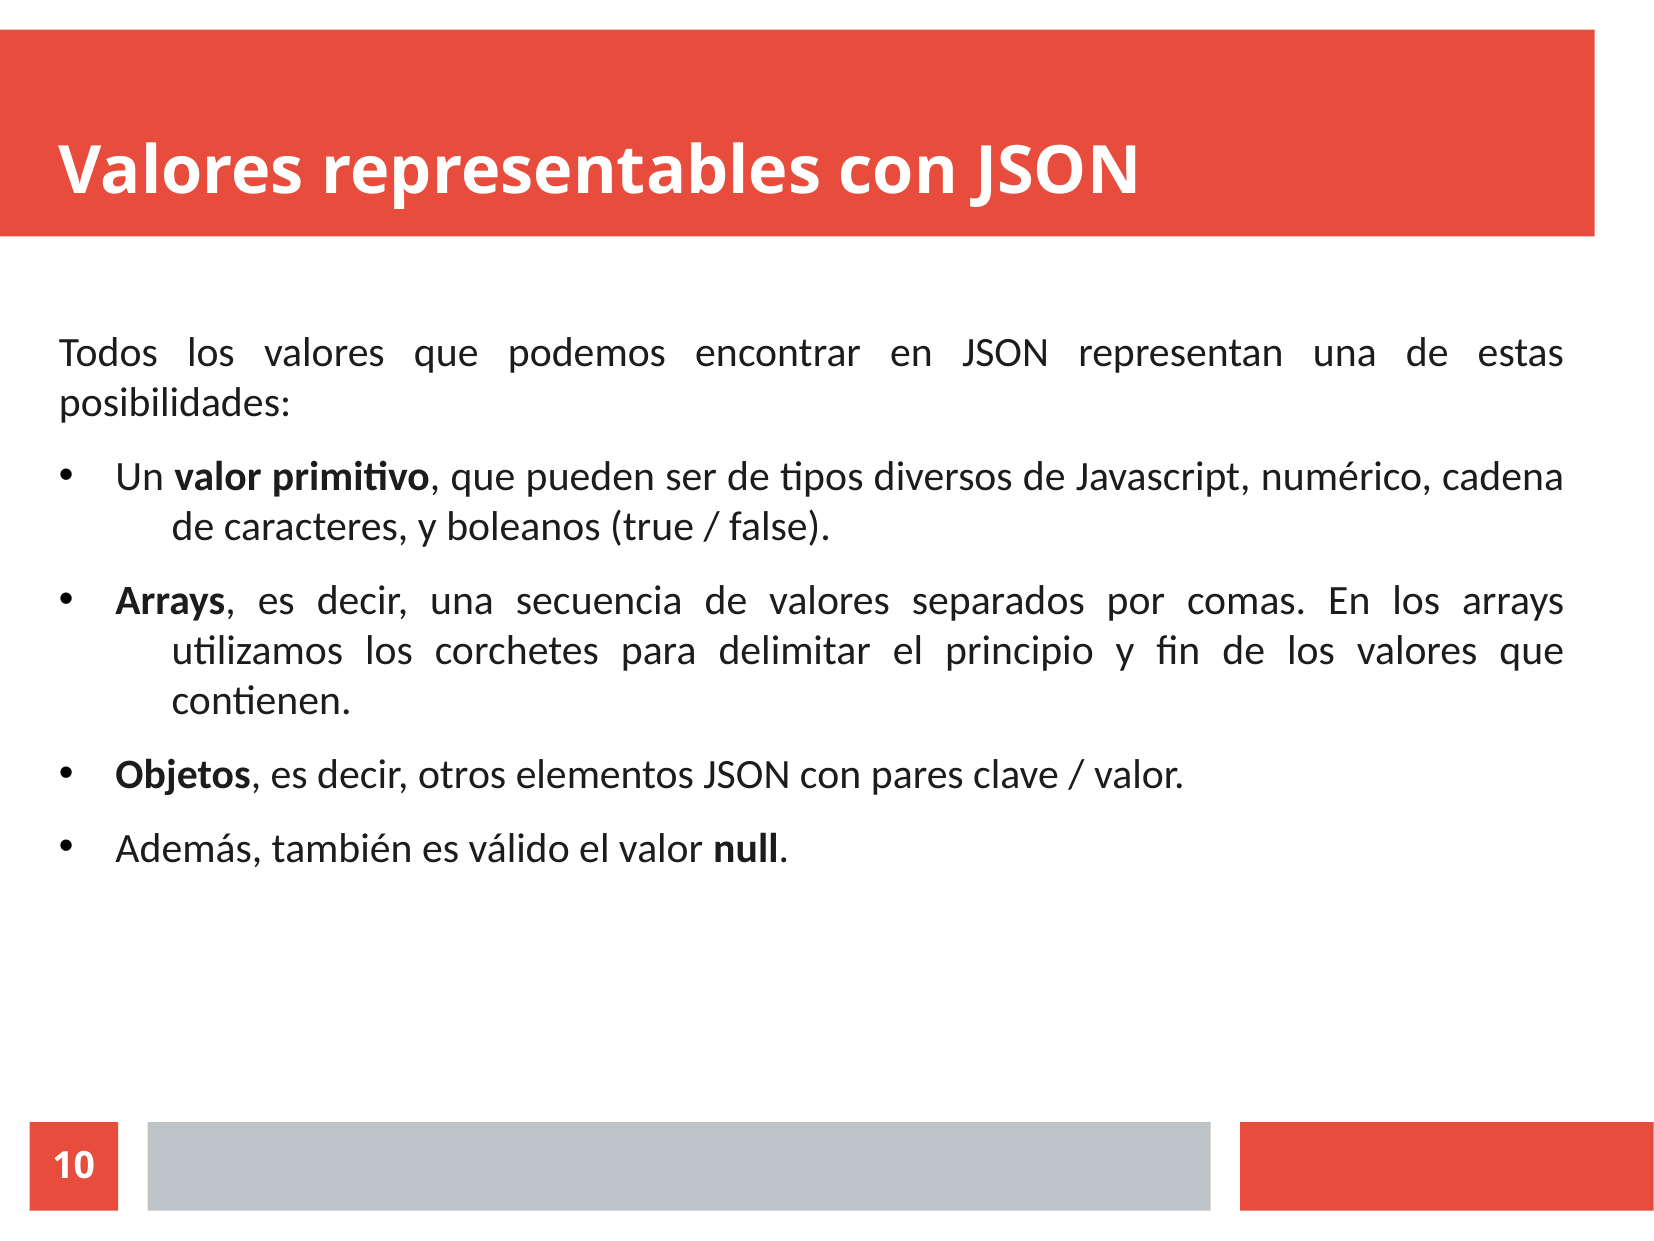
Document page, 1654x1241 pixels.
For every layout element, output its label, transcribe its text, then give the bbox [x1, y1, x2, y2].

text_box [29, 1122, 119, 1211]
list Todos los valores que podemos encontrar en JSON representan una de estas posibilidades: Un valor primitivo, que pueden ser de tipos diversos de Javascript, numérico, cadena de caracteres, y boleanos (true / false). Arrays, es decir, una secuencia de valores separados por comas. En los arrays utilizamos los corchetes para delimitar el principio y fin de los valores que contienen. Objetos, es decir, otros elementos JSON con pares clave / valor. Además, también es válido el valor null. [59, 324, 1565, 1093]
title Valores representables con JSON [59, 59, 1595, 207]
